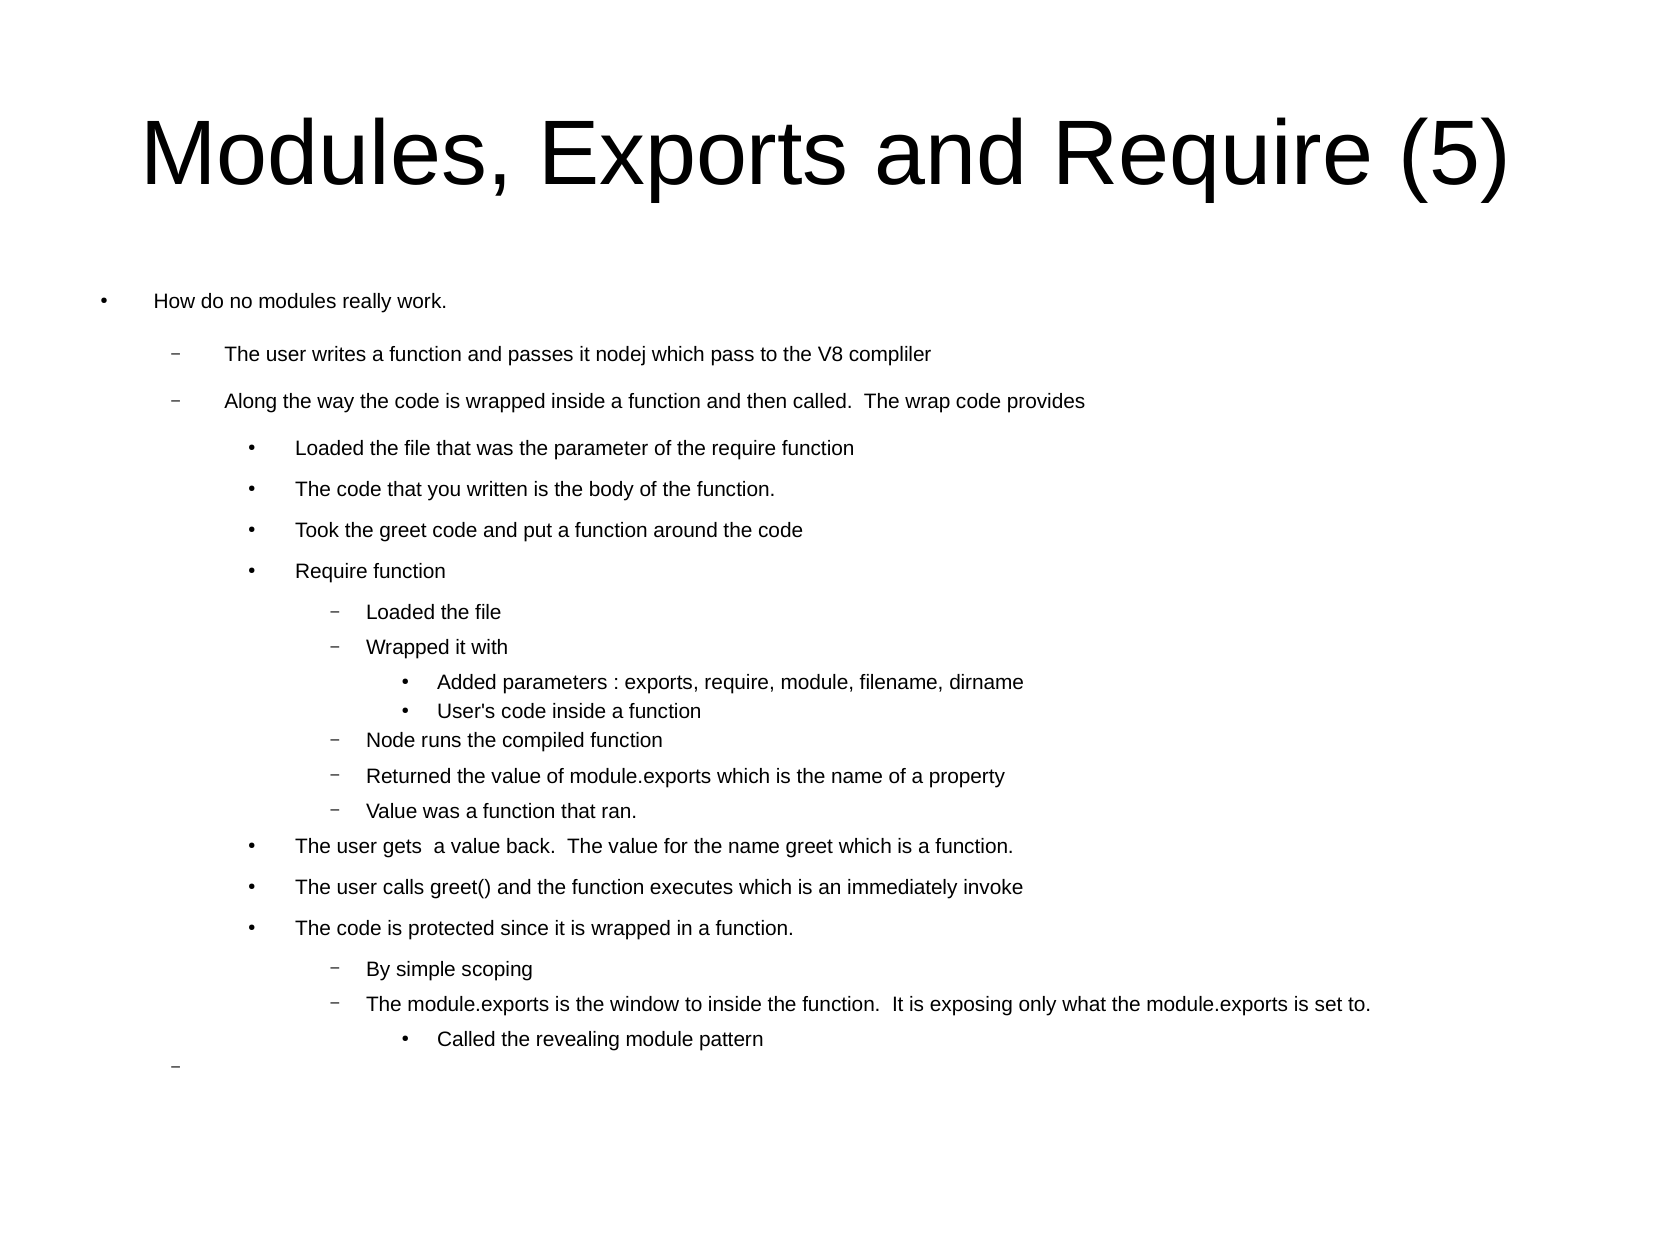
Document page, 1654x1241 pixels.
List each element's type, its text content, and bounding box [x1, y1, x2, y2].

title Modules, Exports and Require (5) [82, 49, 1571, 257]
list How do no modules really work. The user writes a function and passes it nodej which pass to the V8 compliler Along the way the code is wrapped inside a function and then called. The wrap code provides Loaded the file that was the parameter of the require function The code that you written is the body of the function. Took the greet code and put a function around the code Require function Loaded the file Wrapped it with Added parameters : exports, require, module, filename, dirname User's code inside a function Node runs the compiled function Returned the value of module.exports which is the name of a property Value was a function that ran. The user gets a value back. The value for the name greet which is a function. The user calls greet() and the function executes which is an immediately invoke The code is protected since it is wrapped in a function. By simple scoping The module.exports is the window to inside the function. It is exposing only what the module.exports is set to. Called the revealing module pattern [82, 290, 1571, 1216]
